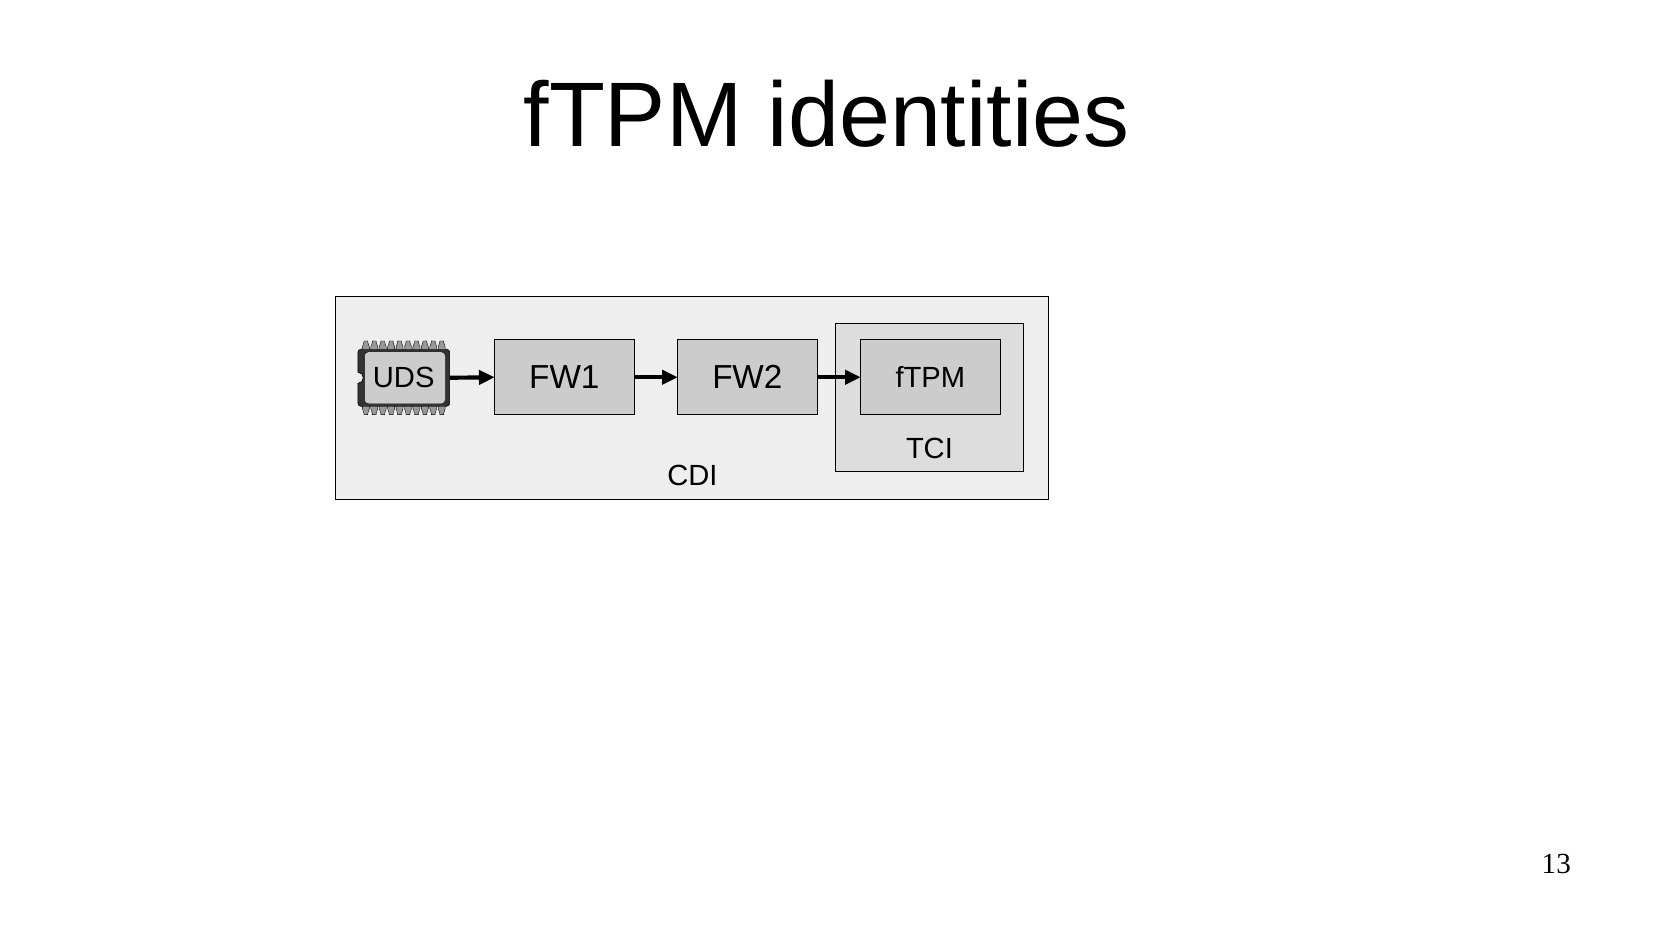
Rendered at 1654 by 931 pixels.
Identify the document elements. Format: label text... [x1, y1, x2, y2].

text_box fTPM [860, 339, 1001, 415]
text_box TCI [835, 323, 1024, 472]
text_box FW2 [677, 339, 818, 415]
title fTPM identities [82, 37, 1571, 193]
text_box FW1 [494, 339, 635, 415]
text_box CDI [335, 296, 1049, 500]
picture [357, 340, 451, 415]
